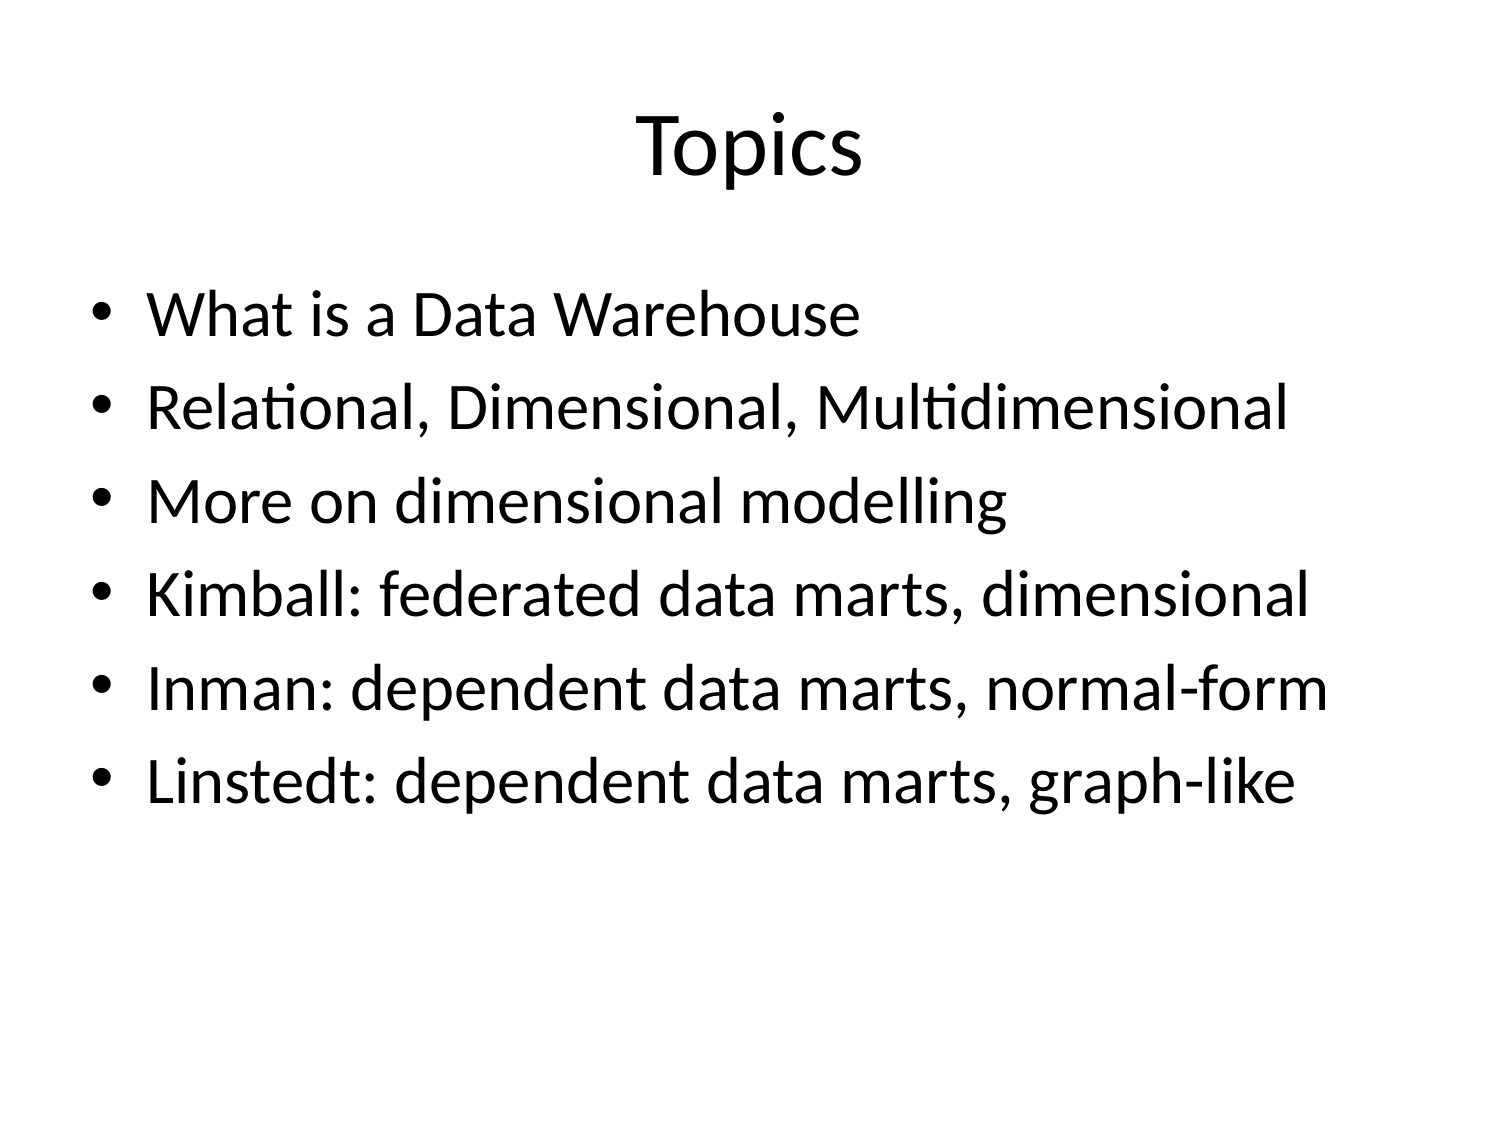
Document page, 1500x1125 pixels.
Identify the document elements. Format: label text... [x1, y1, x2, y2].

title Topics [75, 45, 1425, 233]
list What is a Data Warehouse Relational, Dimensional, Multidimensional More on dimensional modelling Kimball: federated data marts, dimensional Inman: dependent data marts, normal-form Linstedt: dependent data marts, graph-like [75, 262, 1425, 1005]
